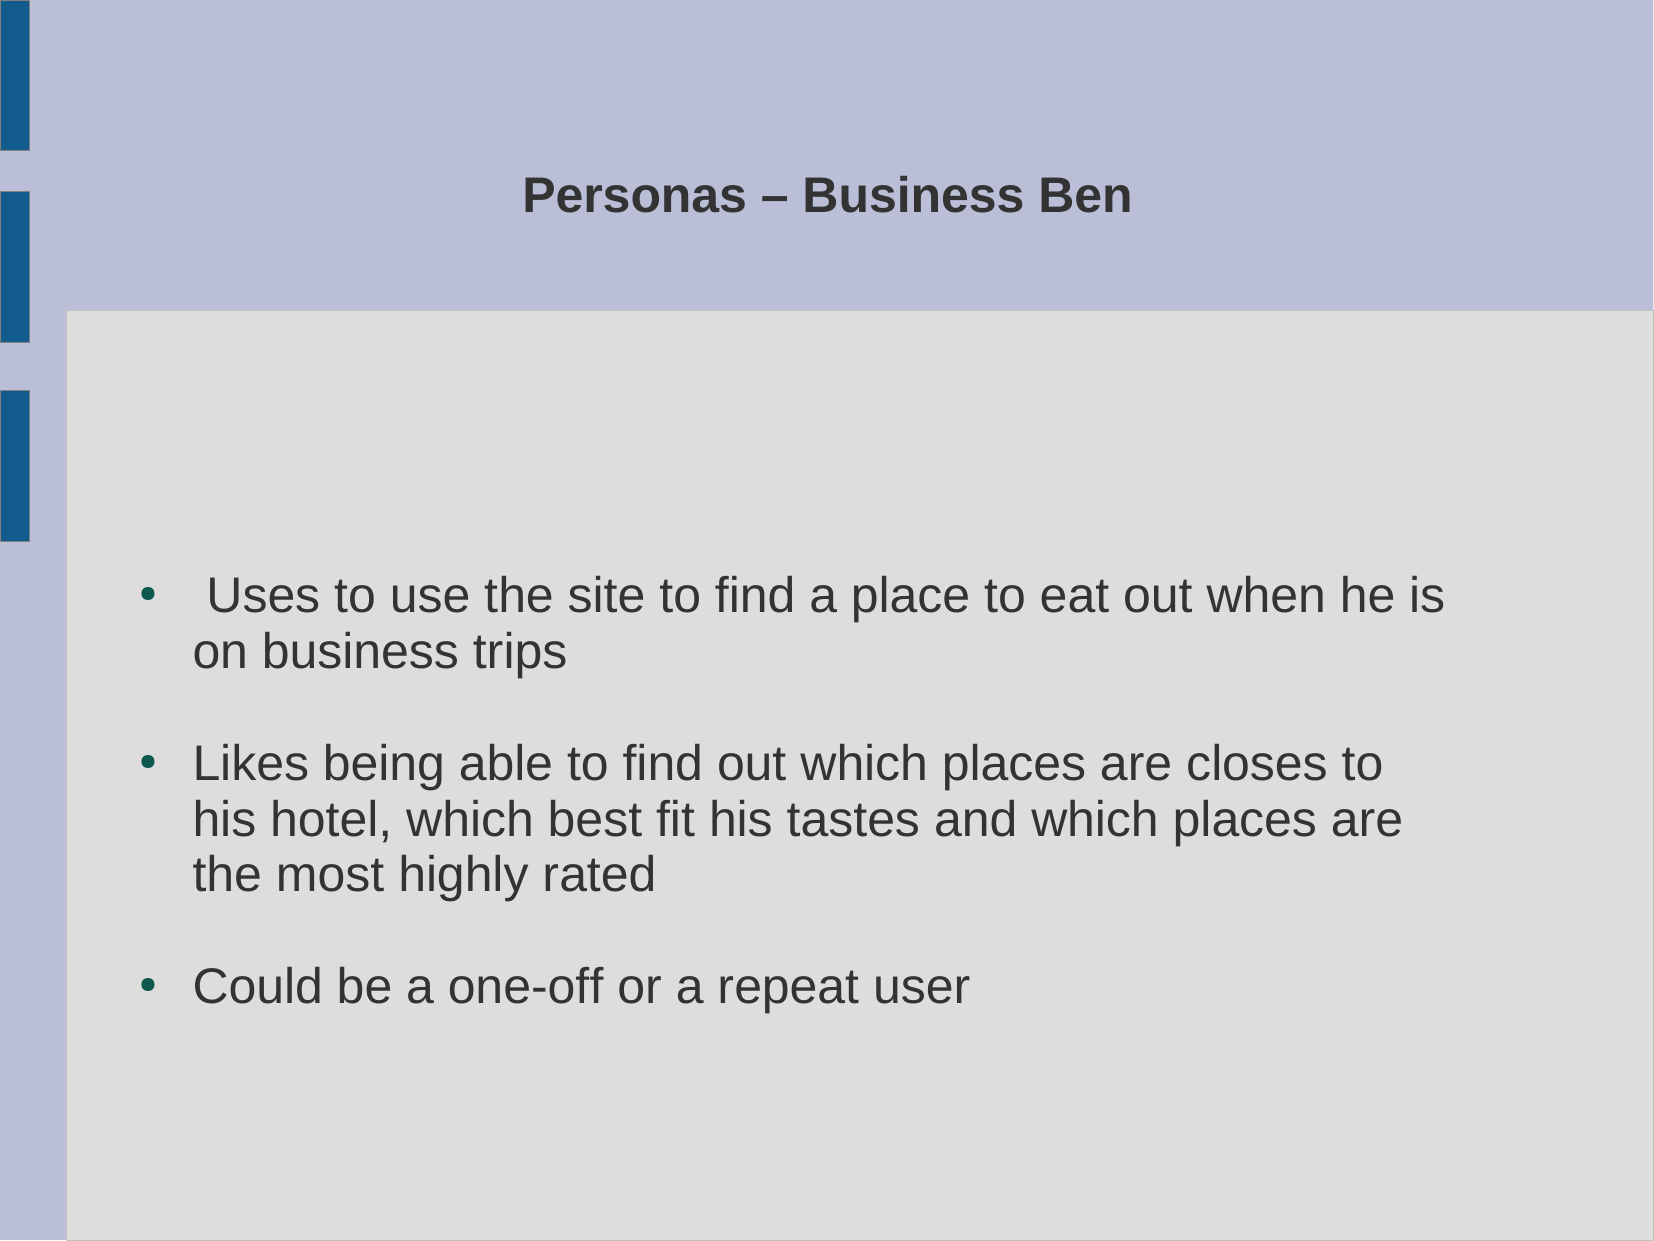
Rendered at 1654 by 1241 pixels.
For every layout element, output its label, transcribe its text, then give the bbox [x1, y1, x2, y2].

list Uses to use the site to find a place to eat out when he is on business trips Likes being able to find out which places are closes to his hotel, which best fit his tastes and which places are the most highly rated Could be a one-off or a repeat user [121, 344, 1534, 1127]
title Personas – Business Ben [121, 91, 1534, 299]
